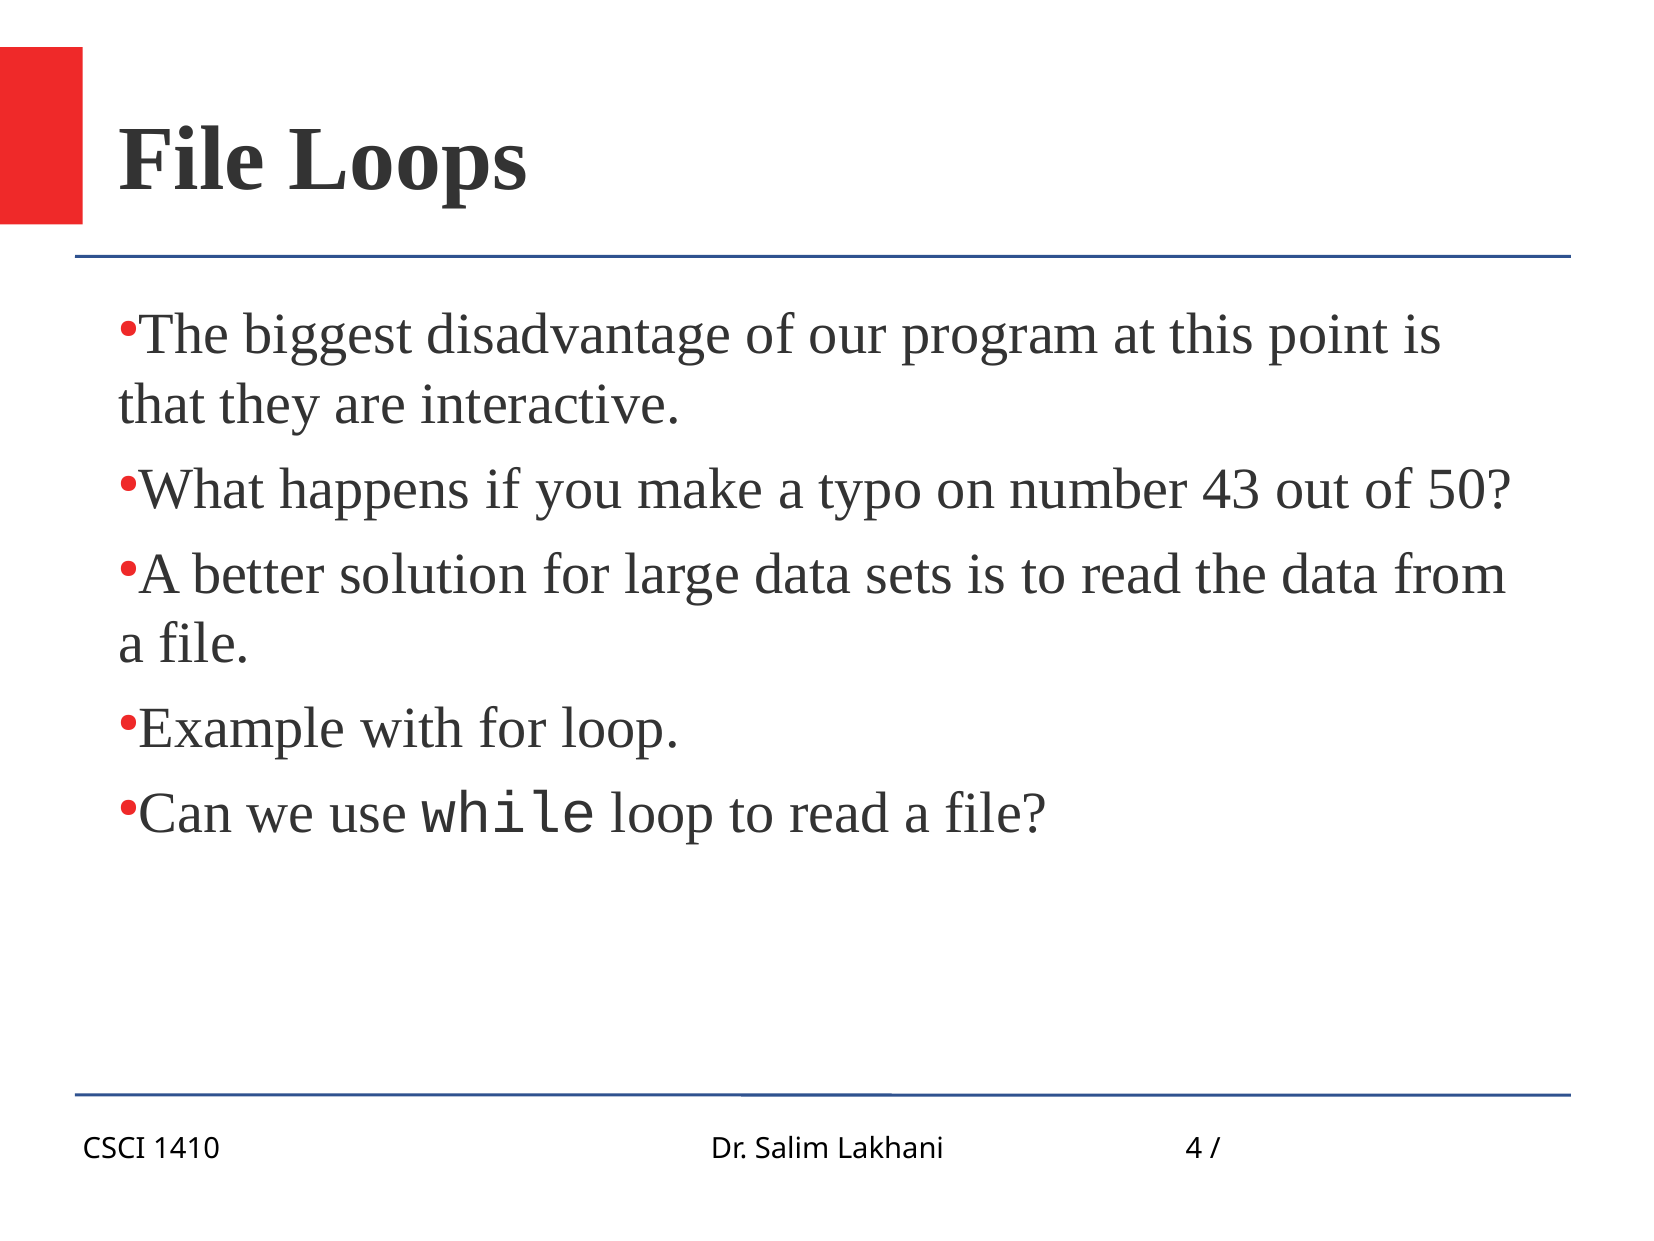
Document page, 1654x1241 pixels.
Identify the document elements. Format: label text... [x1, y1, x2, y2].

list The biggest disadvantage of our program at this point is that they are interactive. What happens if you make a typo on number 43 out of 50? A better solution for large data sets is to read the data from a file. Example with for loop. Can we use while loop to read a file? [118, 295, 1536, 1080]
text_box / [1185, 1129, 1571, 1216]
text_box Dr. Salim Lakhani [565, 1129, 1090, 1216]
text_box CSCI 1410 [82, 1129, 468, 1216]
title File Loops [118, 49, 1571, 257]
